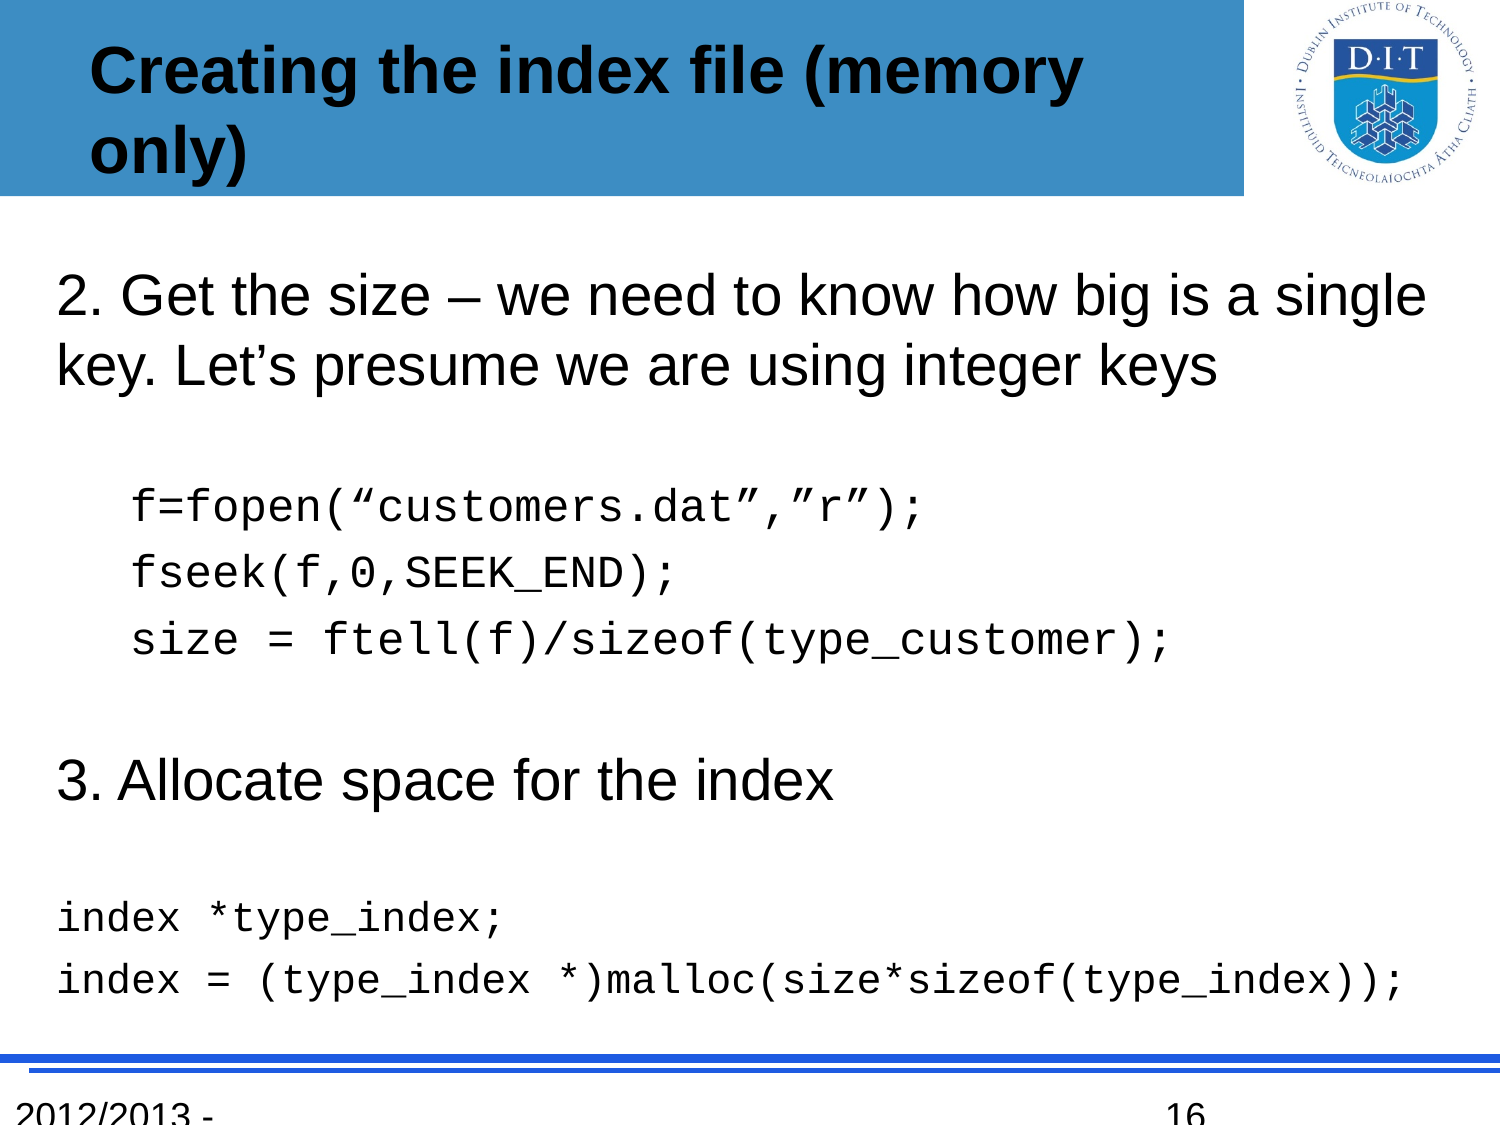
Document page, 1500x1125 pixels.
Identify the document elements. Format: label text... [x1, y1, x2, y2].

picture [1293, 0, 1478, 185]
list 2. Get the size – we need to know how big is a single key. Let’s presume we are using integer keys f=fopen(“customers.dat”,”r”); fseek(f,0,SEEK_END); size = ftell(f)/sizeof(type_customer); 3. Allocate space for the index index *type_index; index = (type_index *)malloc(size*sizeof(type_index)); [41, 249, 1459, 1050]
slide_number 2012/2013 - DT228/4 [0, 1084, 350, 1125]
slide_number <number> [1149, 1084, 1500, 1125]
title Creating the index file (memory only) [75, 19, 1105, 182]
